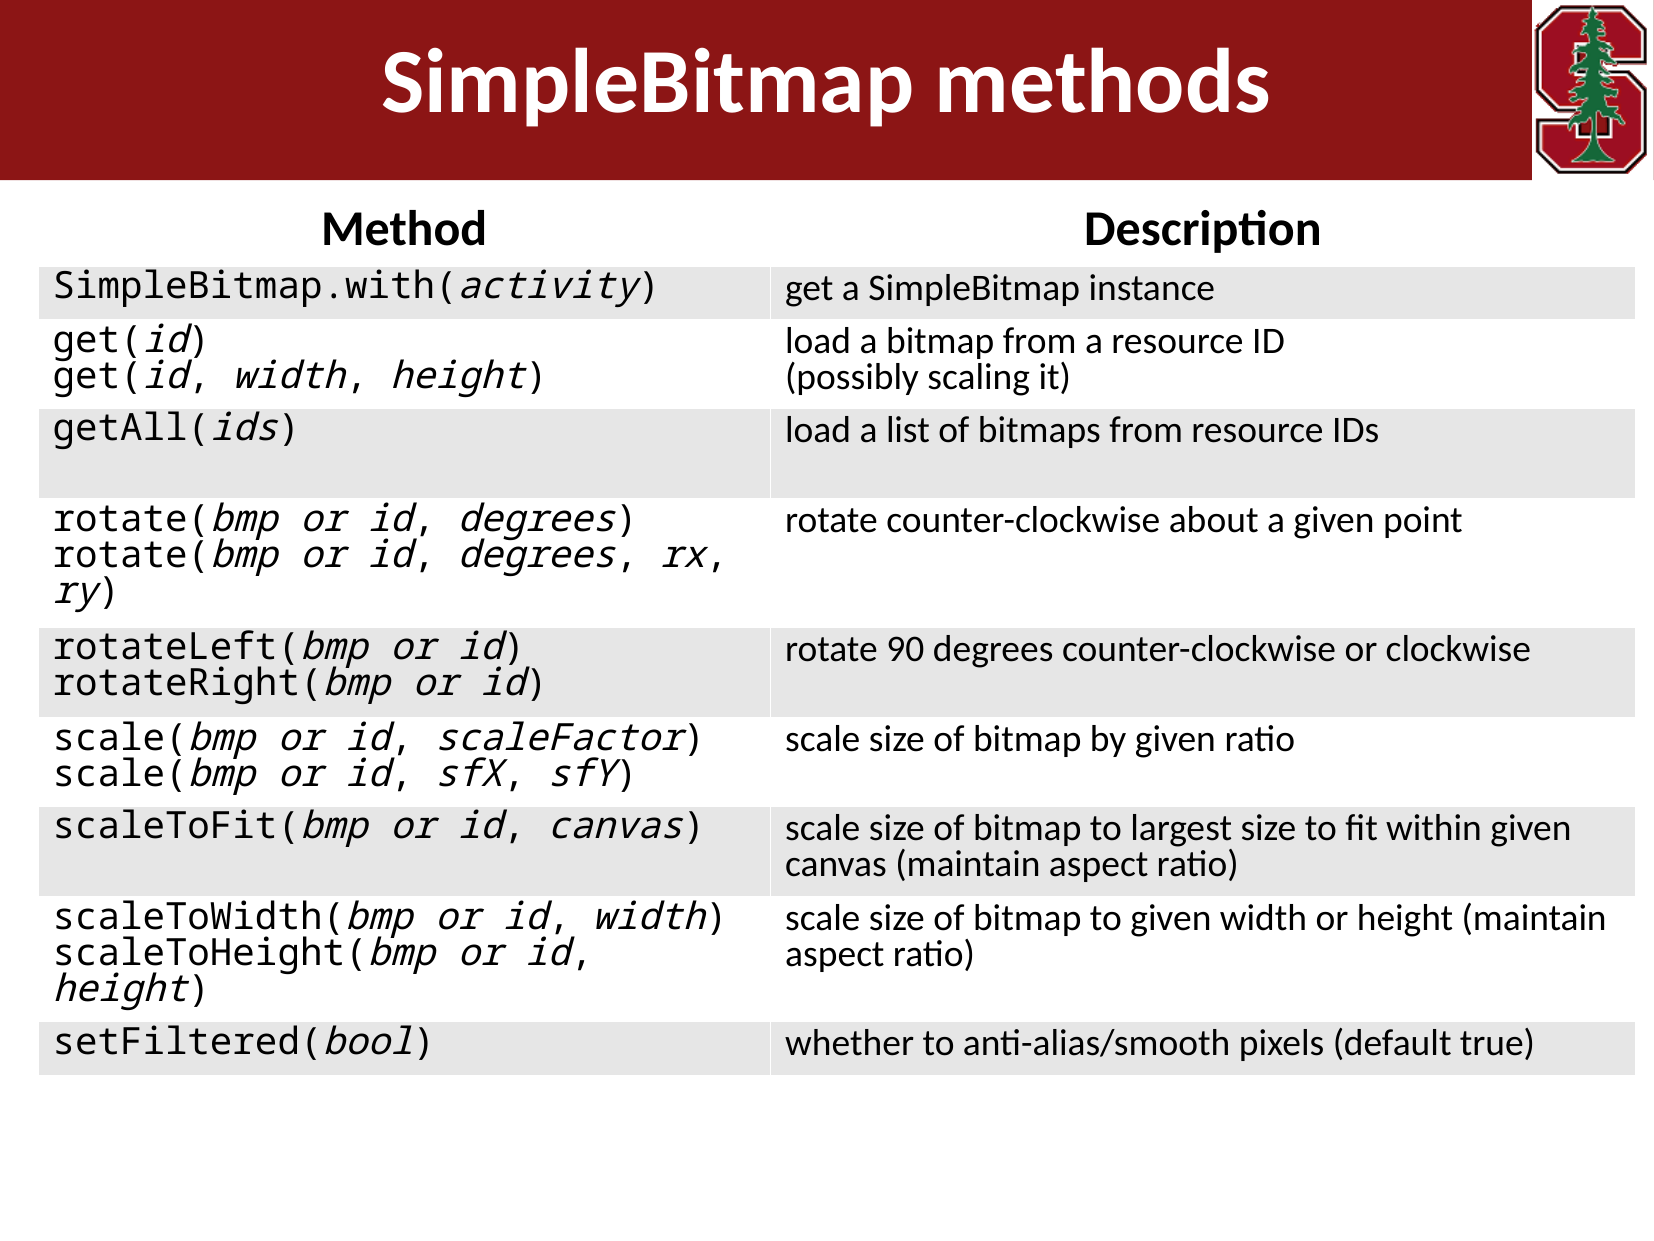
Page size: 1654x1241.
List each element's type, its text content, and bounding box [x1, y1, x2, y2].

table_cell load a list of bitmaps from resource IDs [771, 409, 1635, 498]
table_cell scale size of bitmap to given width or height (maintain aspect ratio) [771, 897, 1635, 1021]
table_cell rotateLeft(bmp or id) rotateRight(bmp or id) [39, 628, 770, 717]
title SimpleBitmap methods [0, 0, 1532, 181]
table_cell whether to anti-alias/smooth pixels (default true) [771, 1022, 1635, 1075]
table_header Method [39, 201, 770, 266]
table_cell SimpleBitmap.with(activity) [39, 267, 770, 319]
table_cell [771, 1076, 1635, 1128]
table_cell setFiltered(bool) [39, 1022, 770, 1075]
table_header Description [771, 201, 1635, 266]
table_cell [39, 1076, 770, 1128]
table_cell rotate 90 degrees counter-clockwise or clockwise [771, 628, 1635, 717]
table_cell getAll(ids) [39, 409, 770, 498]
table_cell rotate counter-clockwise about a given point [771, 499, 1635, 627]
table_cell get a SimpleBitmap instance [771, 267, 1635, 319]
table_cell load a bitmap from a resource ID (possibly scaling it) [771, 320, 1635, 408]
table_cell scaleToWidth(bmp or id, width) scaleToHeight(bmp or id, height) [39, 897, 770, 1021]
table_cell scale(bmp or id, scaleFactor) scale(bmp or id, sfX, sfY) [39, 718, 770, 806]
table_cell scale size of bitmap to largest size to fit within given canvas (maintain aspect ratio) [771, 807, 1635, 896]
table_cell scale size of bitmap by given ratio [771, 718, 1635, 806]
table_cell rotate(bmp or id, degrees) rotate(bmp or id, degrees, rx, ry) [39, 499, 770, 627]
table_cell scaleToFit(bmp or id, canvas) [39, 807, 770, 896]
table_cell get(id) get(id, width, height) [39, 320, 770, 408]
picture [1532, 0, 1654, 181]
